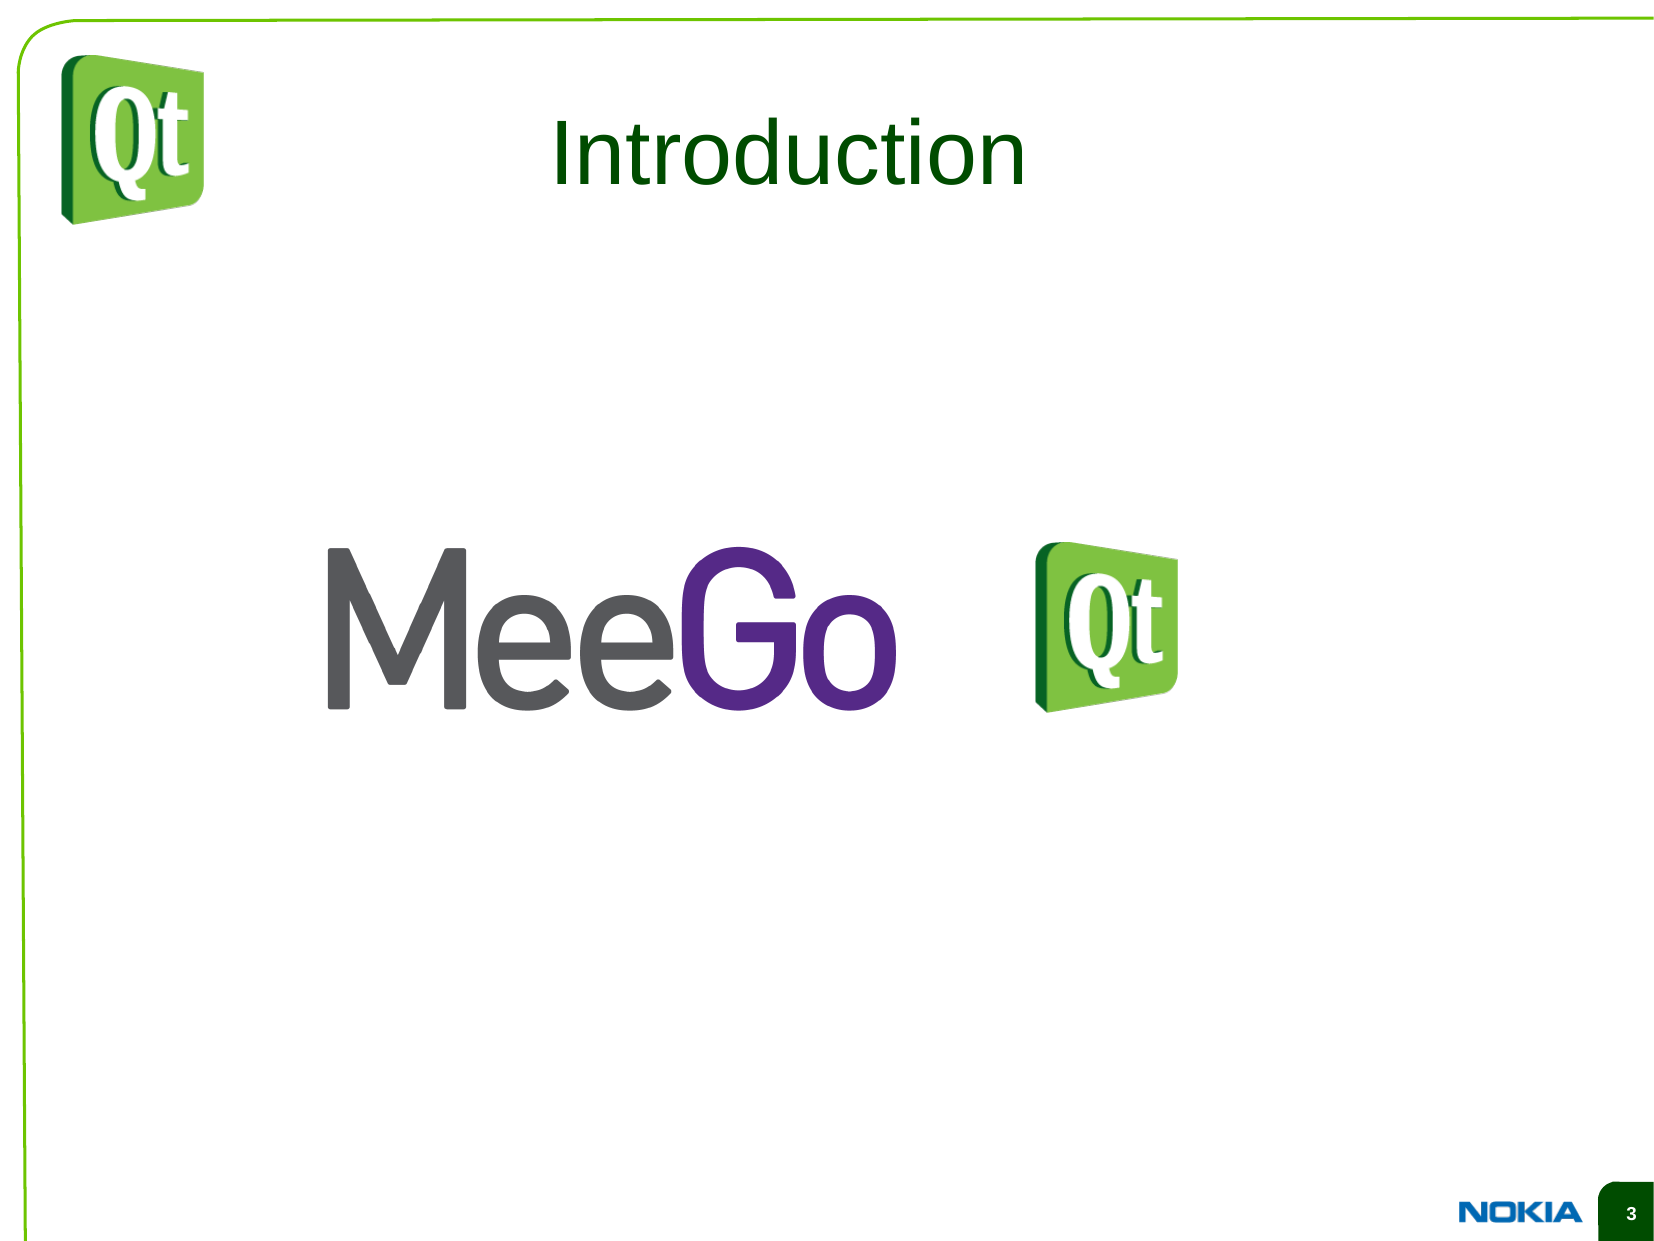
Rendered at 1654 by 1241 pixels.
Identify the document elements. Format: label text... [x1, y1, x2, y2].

picture [1459, 1201, 1583, 1223]
title Introduction [251, 49, 1327, 257]
picture [1035, 542, 1178, 713]
picture [61, 55, 204, 225]
picture [318, 544, 931, 713]
